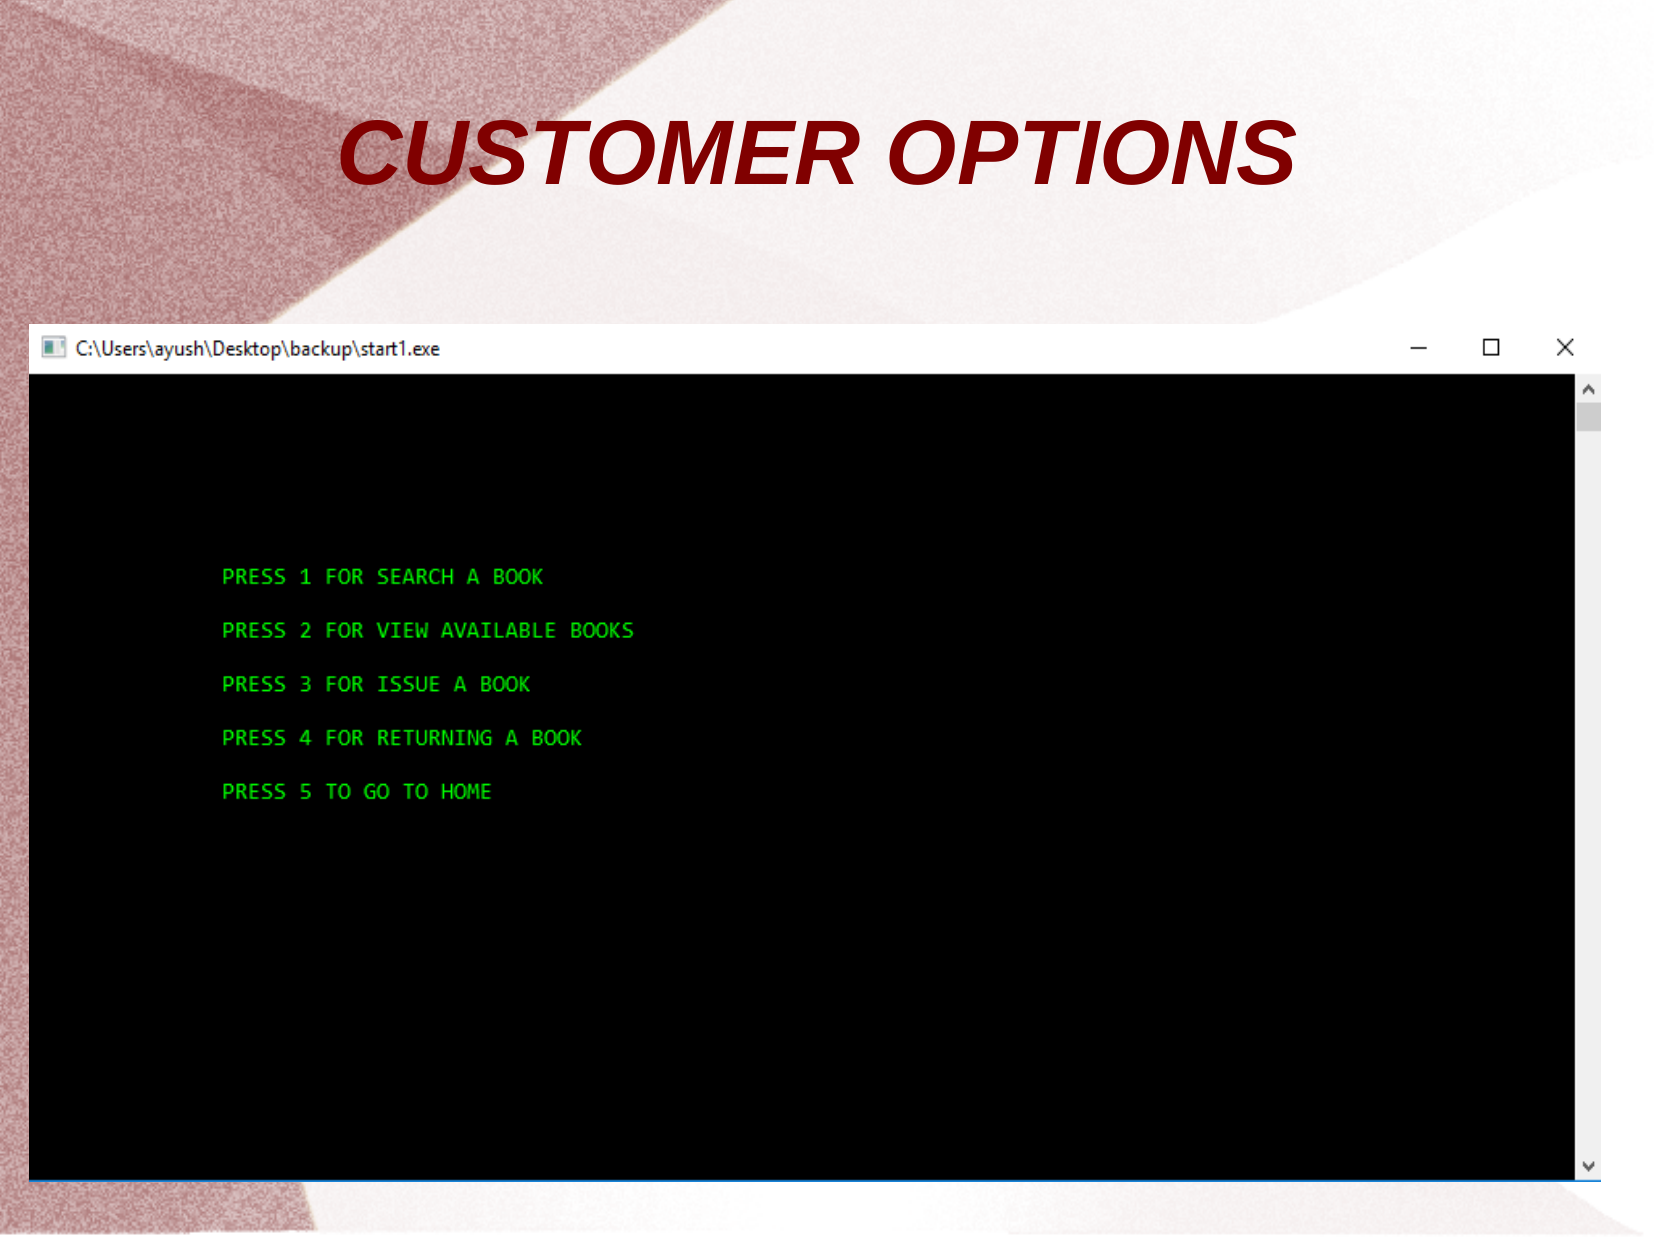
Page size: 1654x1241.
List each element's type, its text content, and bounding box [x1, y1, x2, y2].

title CUSTOMER OPTIONS [29, 49, 1607, 257]
picture [0, 0, 1654, 1241]
